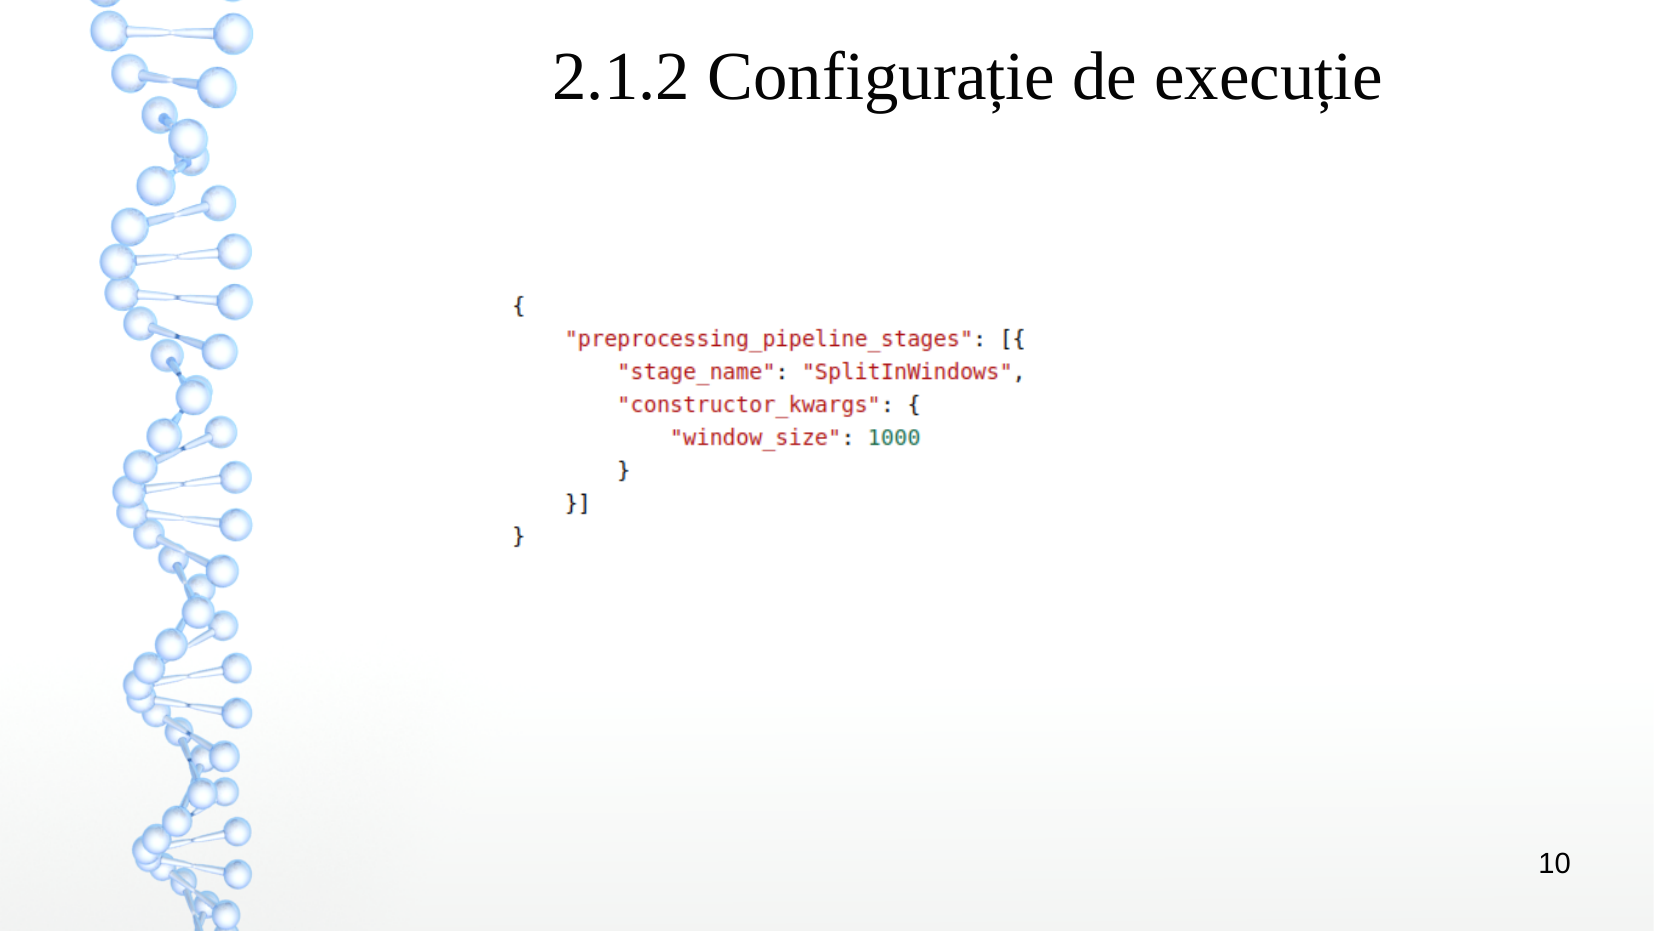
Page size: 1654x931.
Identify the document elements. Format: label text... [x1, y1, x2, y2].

picture [0, 0, 1654, 931]
title 2.1.2 Configurație de execuție [300, 0, 1654, 154]
